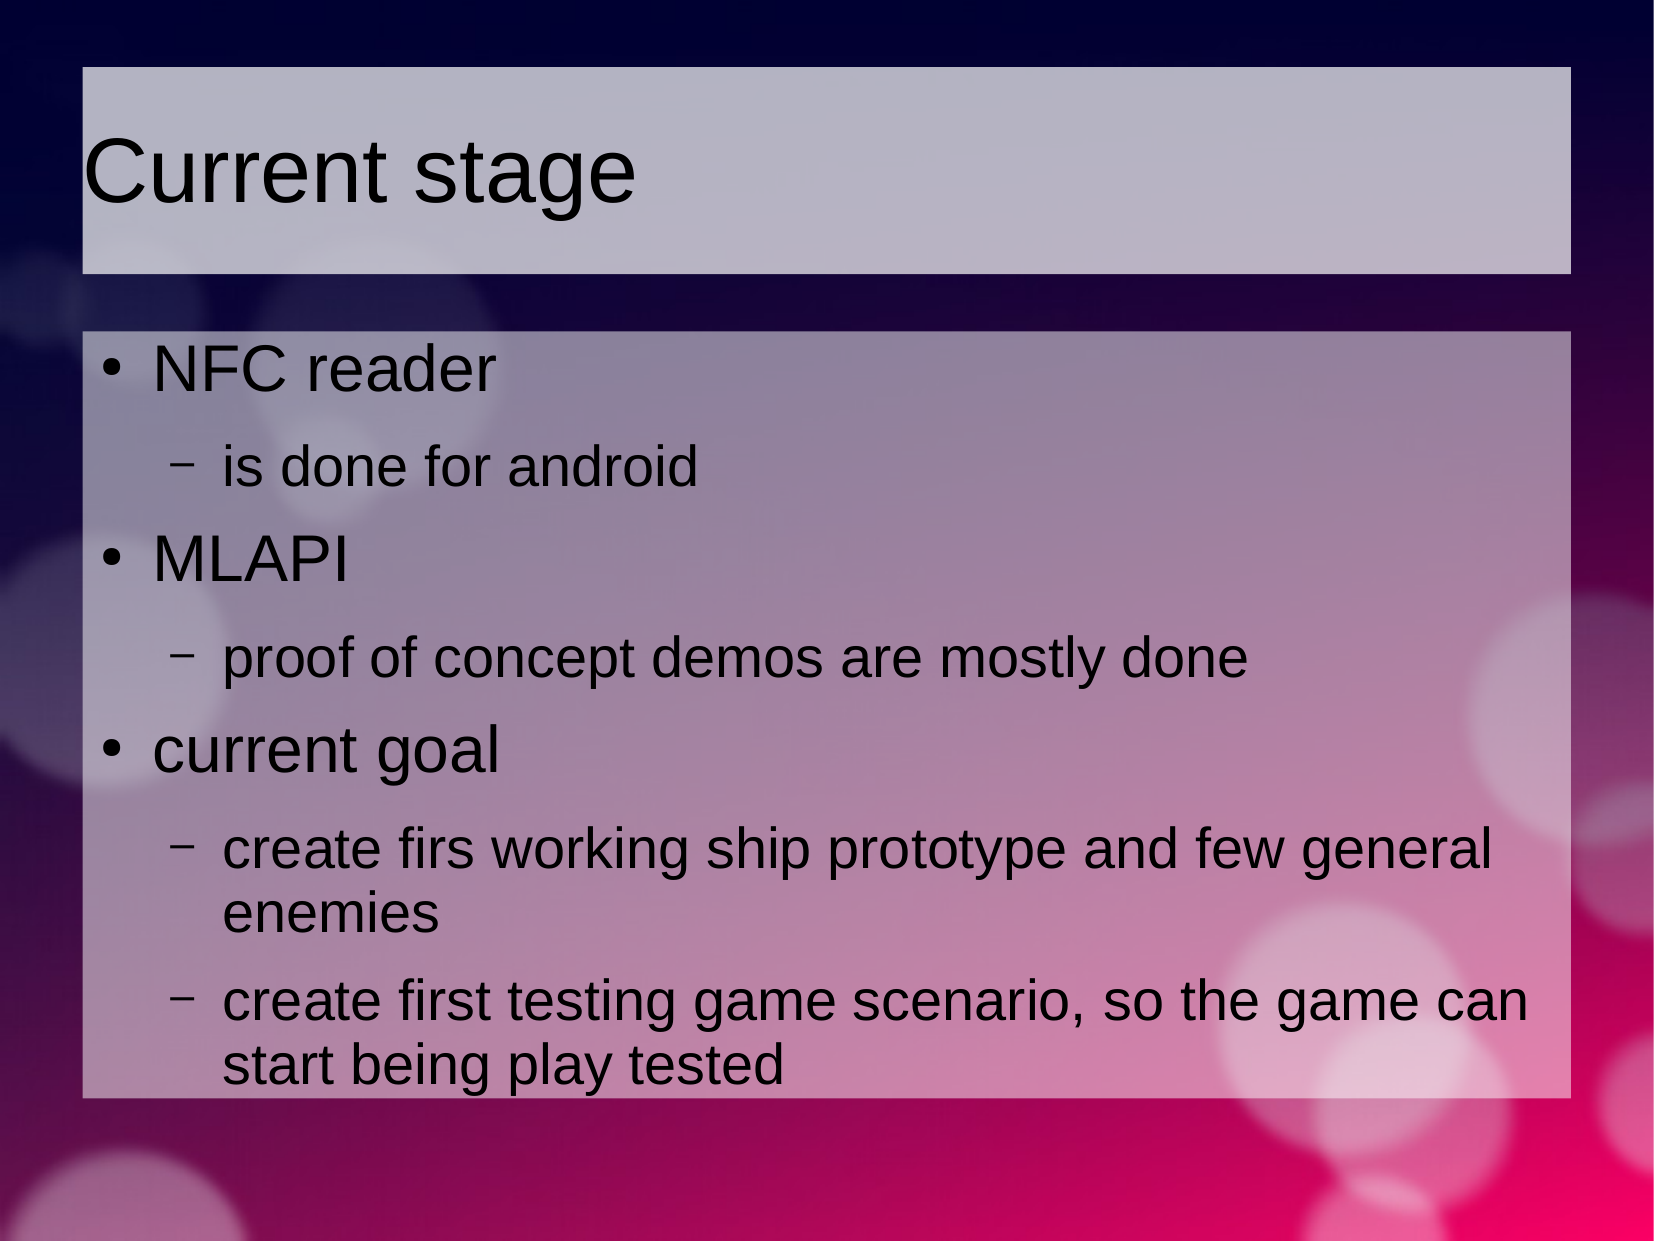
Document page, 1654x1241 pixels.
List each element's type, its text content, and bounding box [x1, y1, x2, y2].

picture [0, 0, 1654, 1241]
list NFC reader is done for android MLAPI proof of concept demos are mostly done current goal create firs working ship prototype and few general enemies create first testing game scenario, so the game can start being play tested [82, 331, 1571, 1099]
title Current stage [82, 67, 1571, 275]
